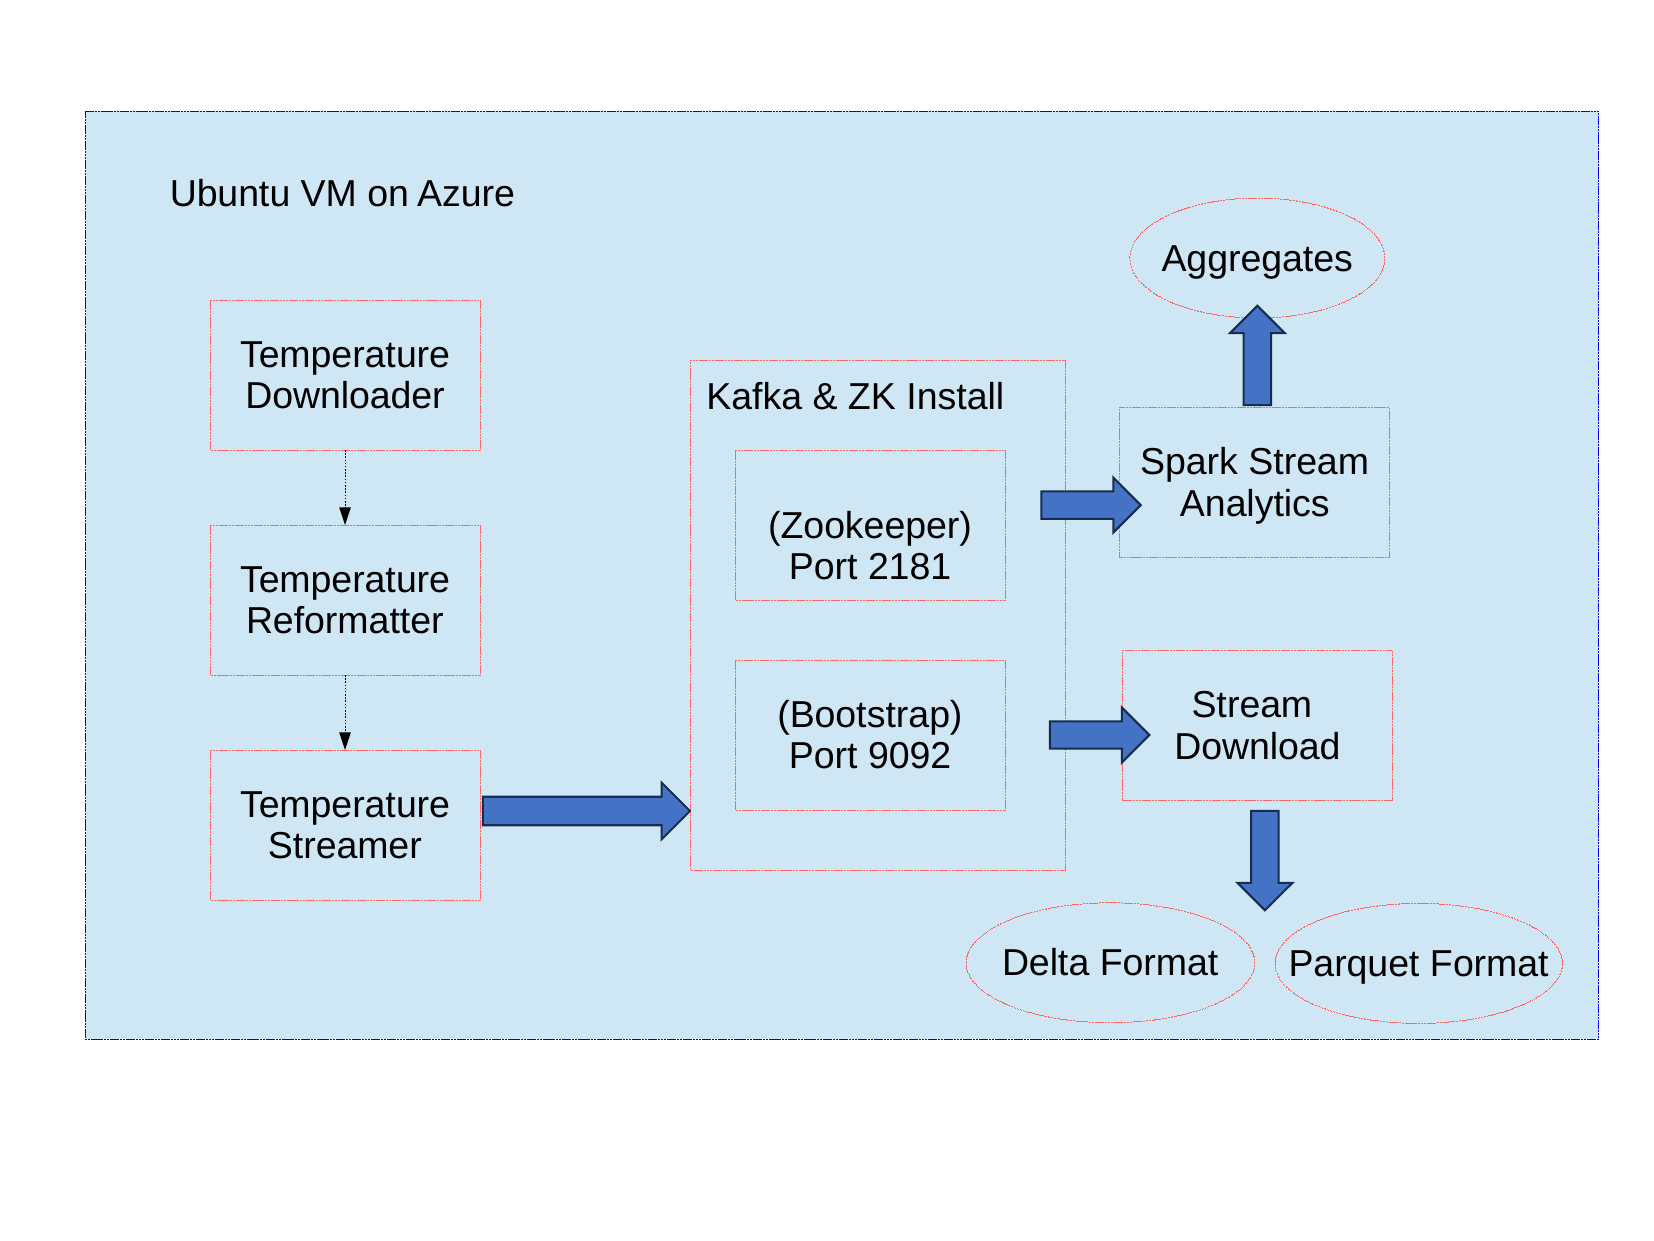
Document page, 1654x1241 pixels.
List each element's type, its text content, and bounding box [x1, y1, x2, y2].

text_box Kafka & ZK Install [691, 368, 1023, 427]
text_box Temperature Streamer [210, 750, 480, 900]
text_box Aggregates [1129, 198, 1385, 318]
text_box Temperature Reformatter [210, 525, 480, 675]
text_box Parquet Format [1275, 903, 1563, 1024]
text_box Temperature Downloader [210, 300, 480, 450]
text_box Ubuntu VM on Azure [155, 165, 535, 224]
text_box Stream Download [1122, 651, 1392, 801]
text_box (Bootstrap) Port 9092 [735, 660, 1005, 810]
text_box Delta Format [966, 902, 1255, 1023]
text_box Spark Stream Analytics [1120, 408, 1390, 558]
text_box [86, 111, 1599, 1039]
text_box (Zookeeper) Port 2181 [735, 450, 1005, 600]
